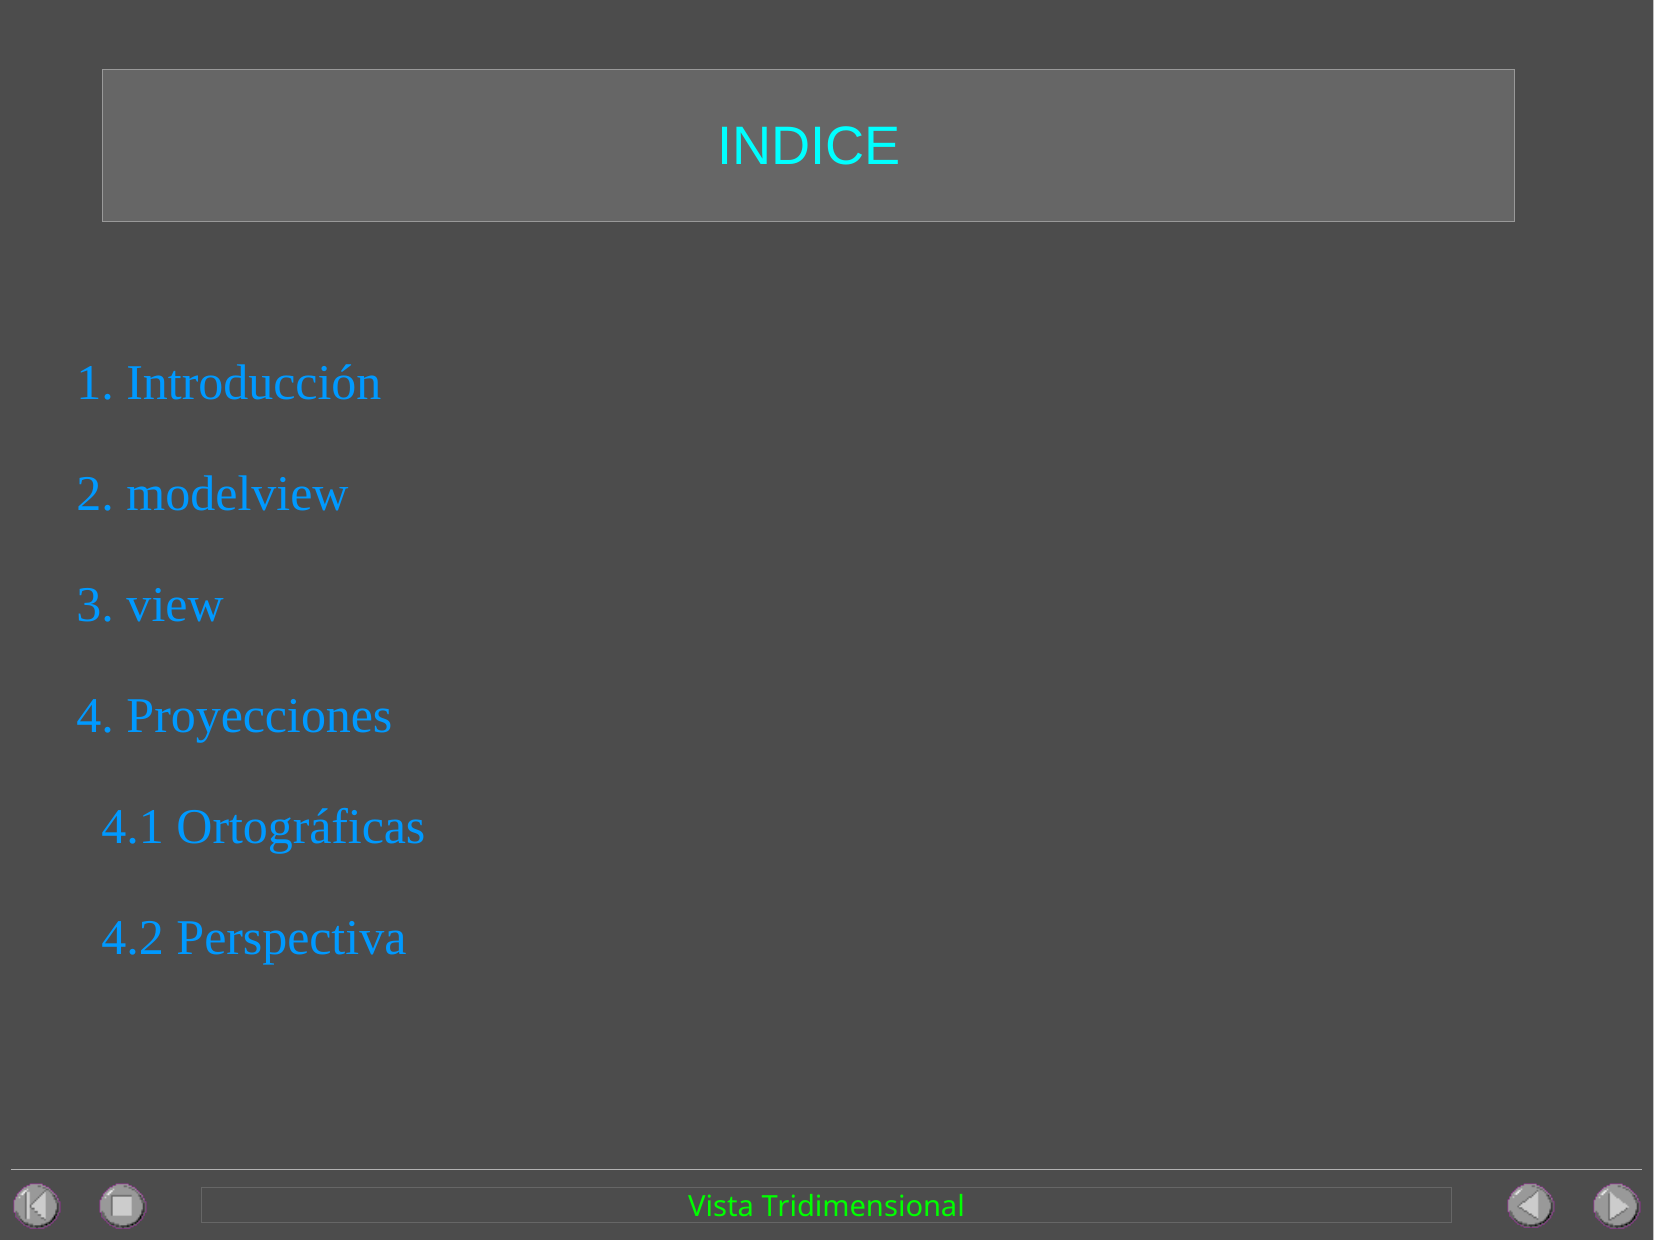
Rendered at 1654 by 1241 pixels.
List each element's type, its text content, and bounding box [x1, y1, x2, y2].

picture [1591, 1181, 1642, 1232]
title INDICE [102, 69, 1515, 222]
picture [97, 1181, 148, 1232]
picture [1505, 1181, 1556, 1231]
picture [11, 1181, 62, 1232]
text_box 1. Introducción 2. modelview 3. view 4. Proyecciones 4.1 Ortográficas 4.2 Perspectiva [76, 355, 1529, 1016]
